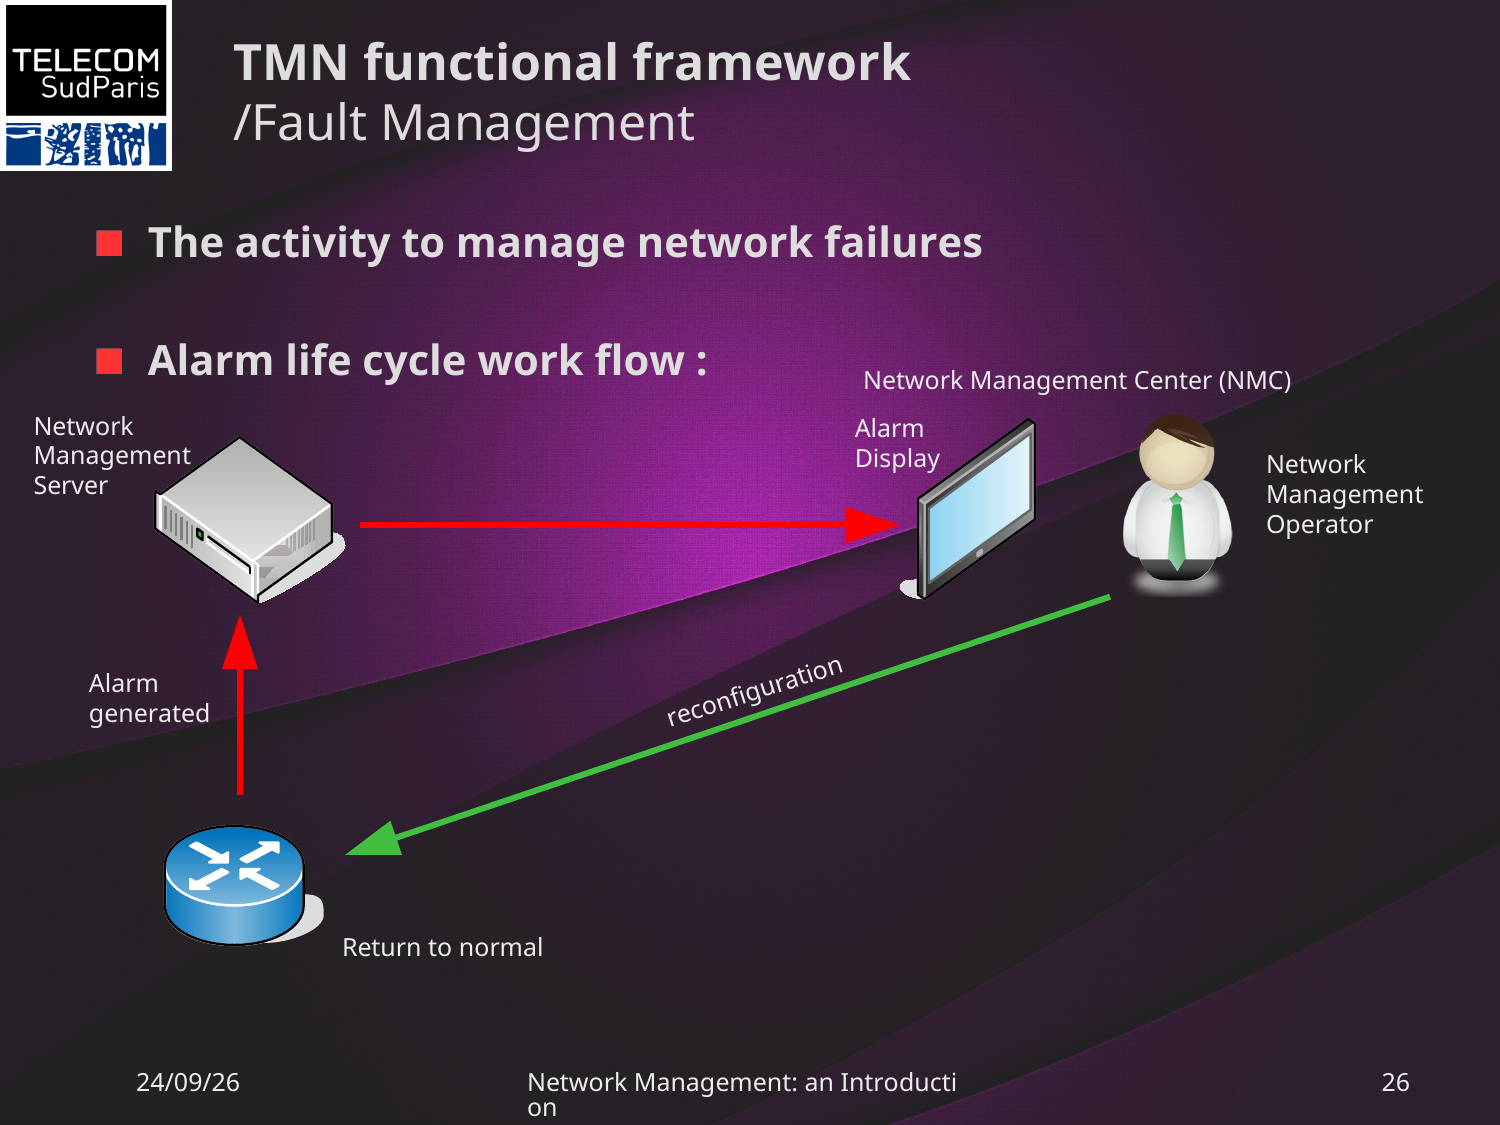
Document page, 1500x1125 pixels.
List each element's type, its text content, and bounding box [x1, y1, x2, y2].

text_box reconfiguration [646, 641, 845, 744]
text_box Network Management Server [18, 402, 193, 508]
text_box Network Management Center (NMC) [848, 356, 1286, 402]
text_box [167, 828, 302, 943]
text_box [157, 439, 330, 599]
text_box Network Management Operator [1251, 440, 1425, 546]
text_box [270, 895, 323, 942]
picture [0, 0, 1500, 1125]
text_box [260, 532, 346, 603]
list The activity to manage network failures Alarm life cycle work flow : [76, 207, 1427, 977]
text_box Alarm generated [74, 660, 215, 735]
text_box Alarm Display [840, 404, 951, 480]
text_box [900, 579, 921, 599]
text_box Return to normal [327, 924, 535, 969]
title TMN functional framework /Fault Management [218, 22, 1412, 158]
text_box [920, 421, 1033, 597]
